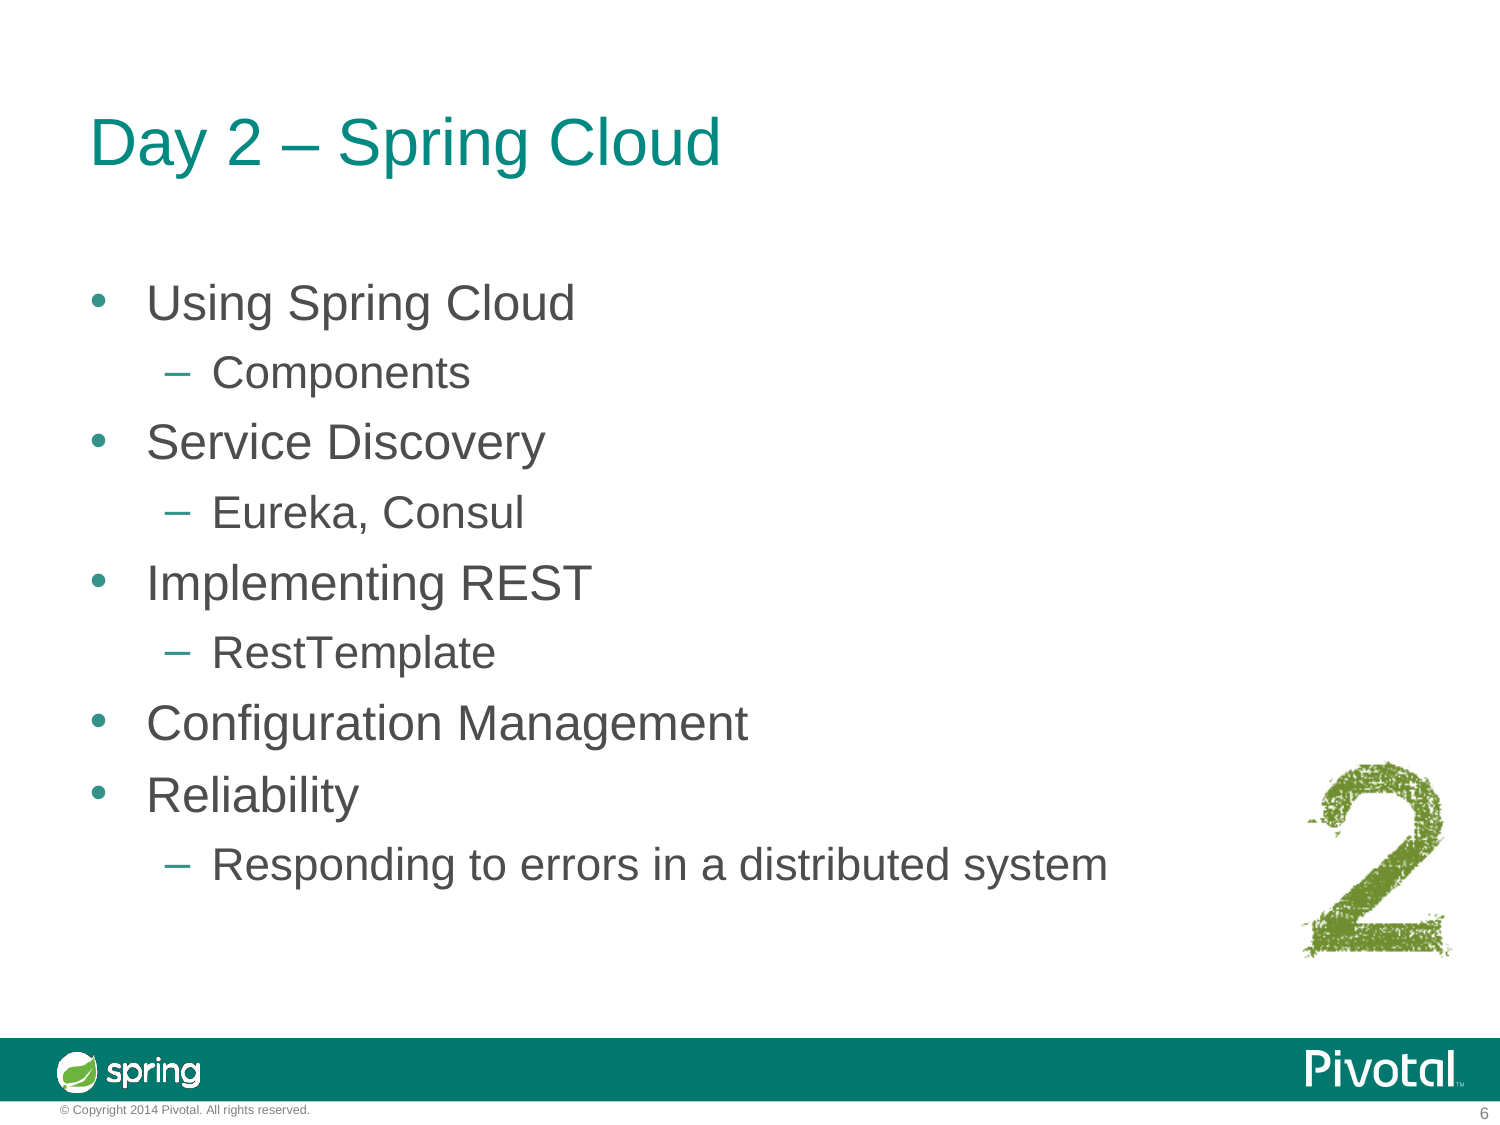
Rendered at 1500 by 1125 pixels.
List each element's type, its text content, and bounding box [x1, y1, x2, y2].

picture [1426, 743, 1479, 977]
title Day 2 – Spring Cloud [75, 45, 1426, 233]
list Using Spring Cloud Components Service Discovery Eureka, Consul Implementing REST RestTemplate Configuration Management Reliability Responding to errors in a distributed system [75, 262, 1426, 1005]
picture [1306, 1050, 1464, 1087]
picture [32, 1041, 210, 1103]
